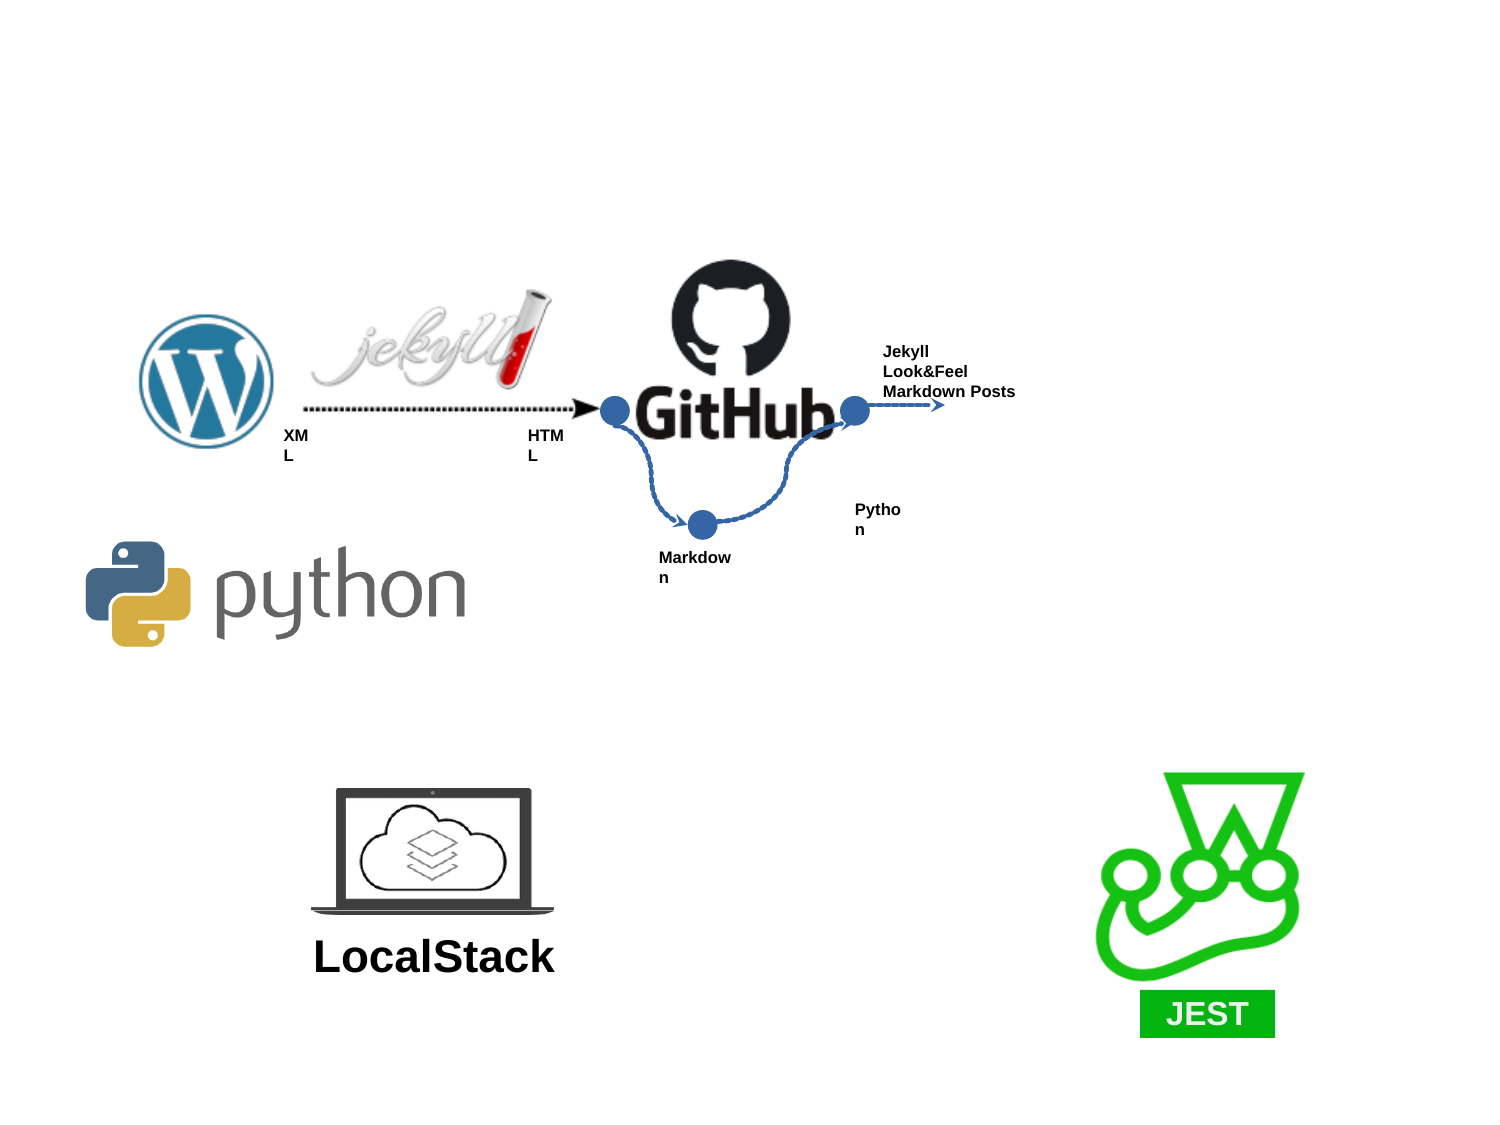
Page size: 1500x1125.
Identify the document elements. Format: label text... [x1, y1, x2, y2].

picture [311, 788, 554, 916]
text_box Jekyll Look&Feel Markdown Posts [868, 333, 1035, 386]
text_box HTML [513, 417, 590, 451]
text_box [600, 395, 630, 426]
text_box LocalStack [298, 923, 571, 1081]
text_box XML [268, 417, 334, 451]
picture [75, 523, 480, 661]
picture [105, 199, 866, 510]
text_box Markdown [644, 539, 757, 574]
text_box [840, 395, 870, 426]
text_box JEST [1140, 989, 1276, 1038]
text_box Python [839, 491, 927, 525]
text_box [687, 510, 718, 539]
picture [765, 422, 866, 510]
picture [1080, 675, 1320, 990]
